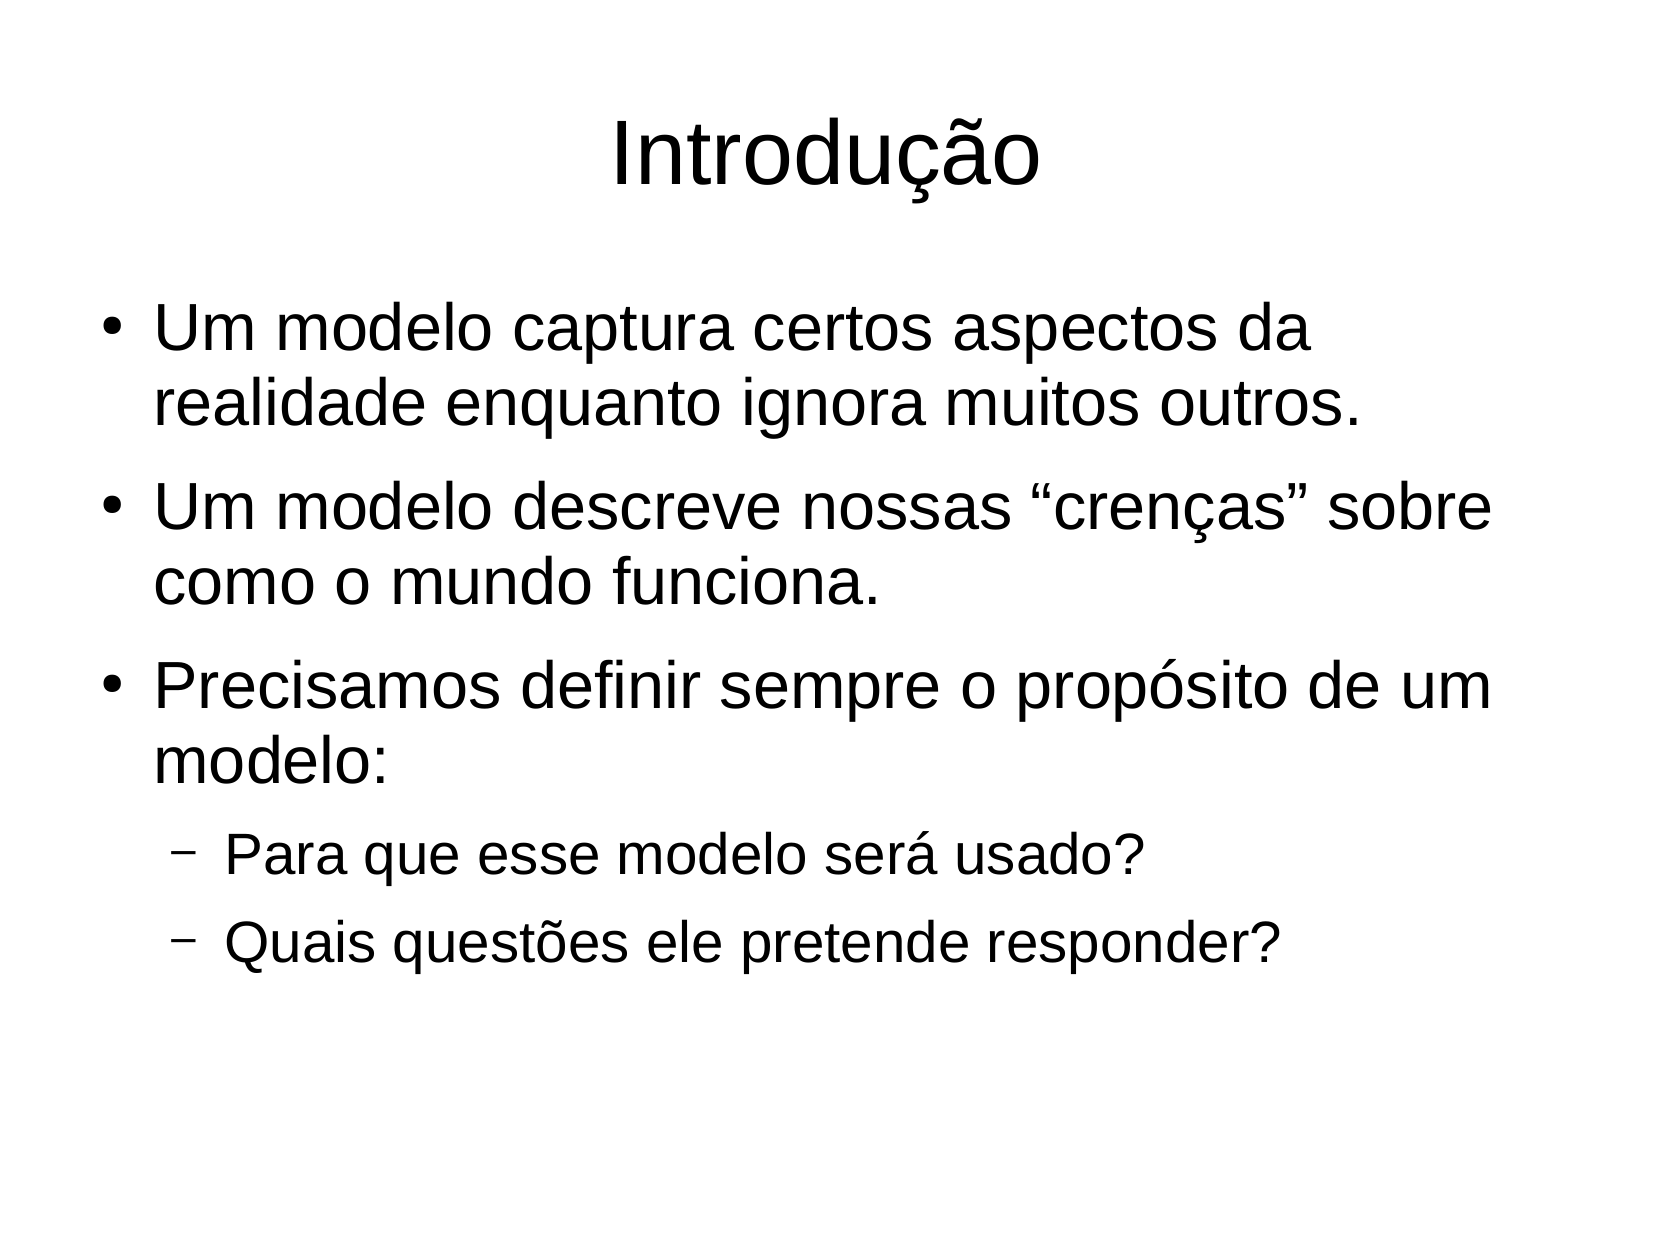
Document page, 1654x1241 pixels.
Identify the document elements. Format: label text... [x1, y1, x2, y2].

title Introdução [82, 49, 1571, 257]
list Um modelo captura certos aspectos da realidade enquanto ignora muitos outros. Um modelo descreve nossas “crenças” sobre como o mundo funciona. Precisamos definir sempre o propósito de um modelo: Para que esse modelo será usado? Quais questões ele pretende responder? [82, 290, 1571, 1111]
